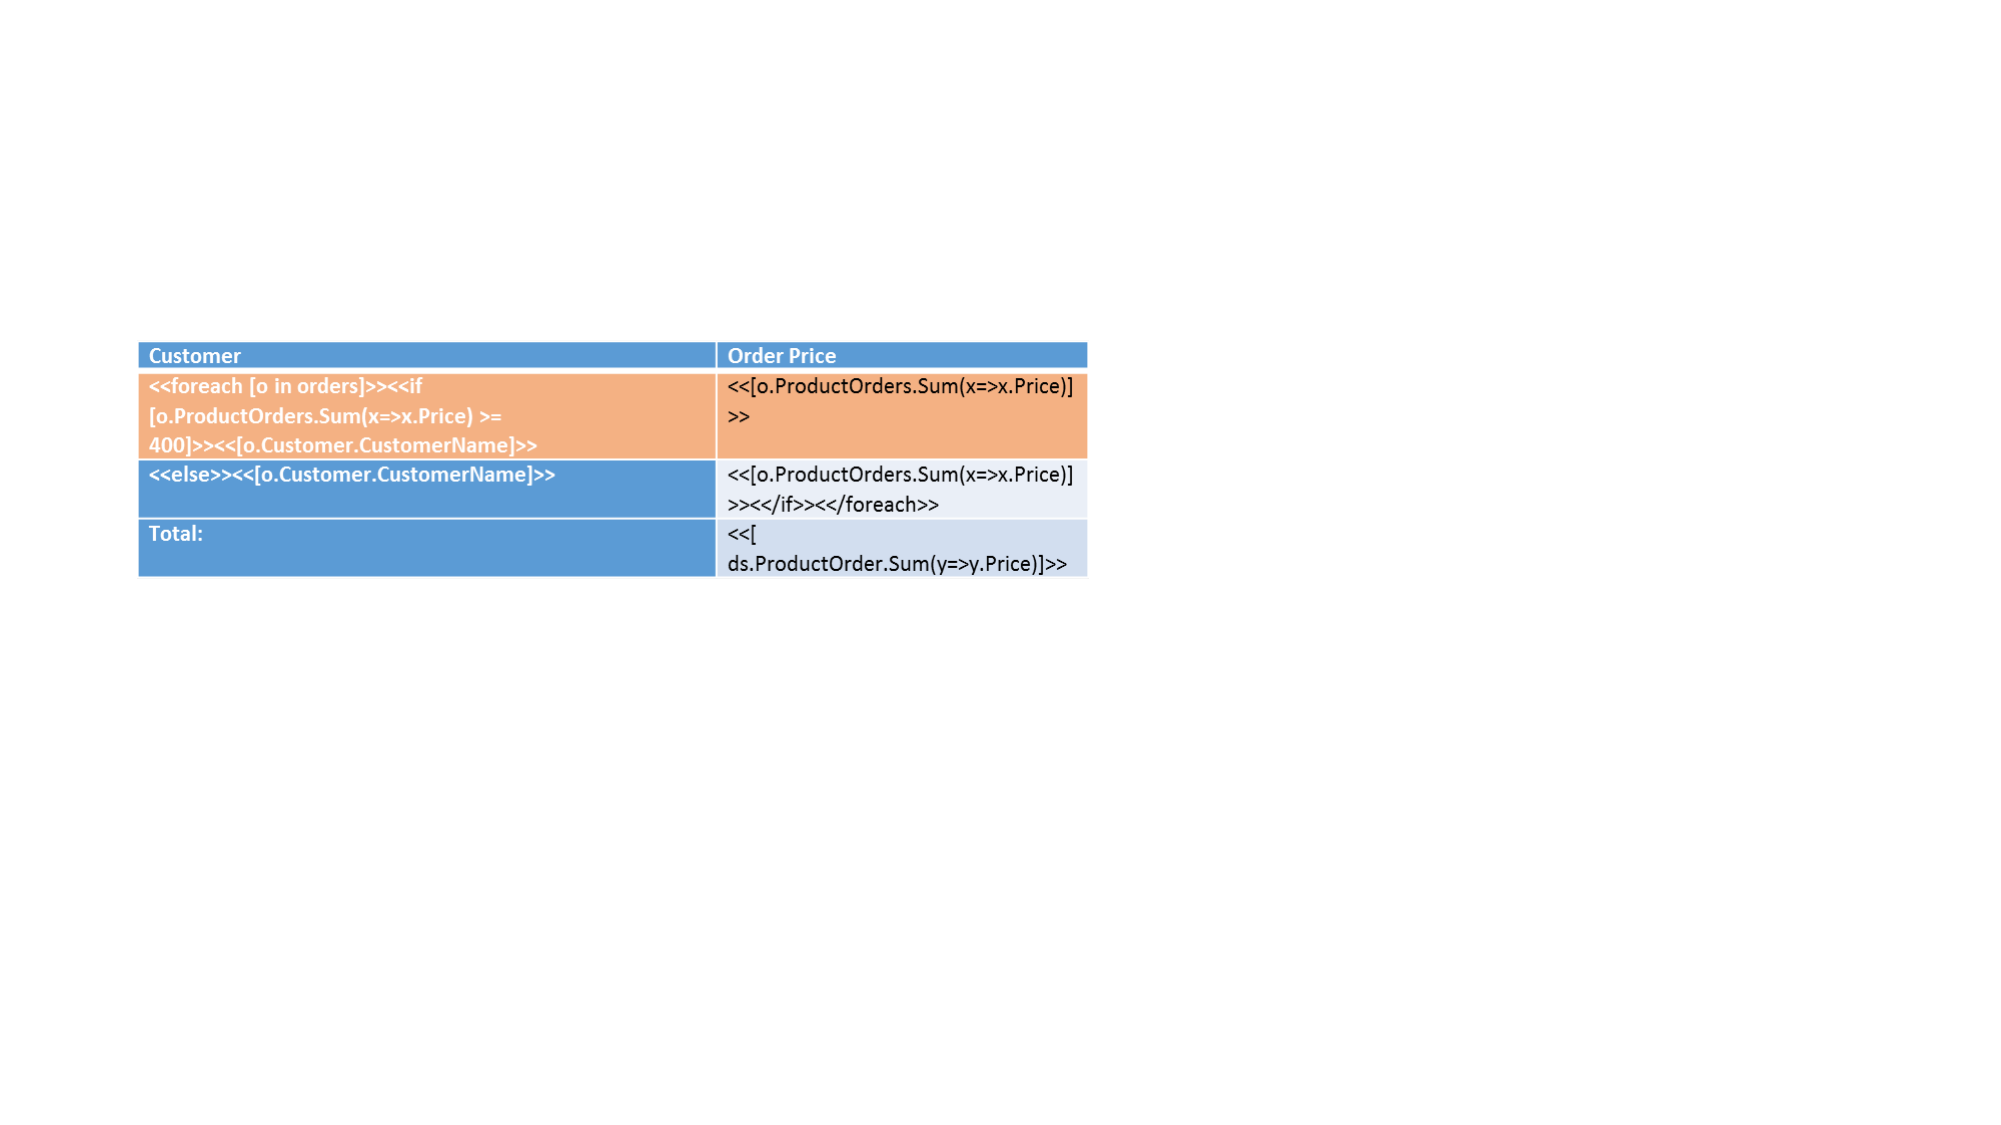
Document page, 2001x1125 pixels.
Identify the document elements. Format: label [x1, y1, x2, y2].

picture [137, 335, 1089, 592]
